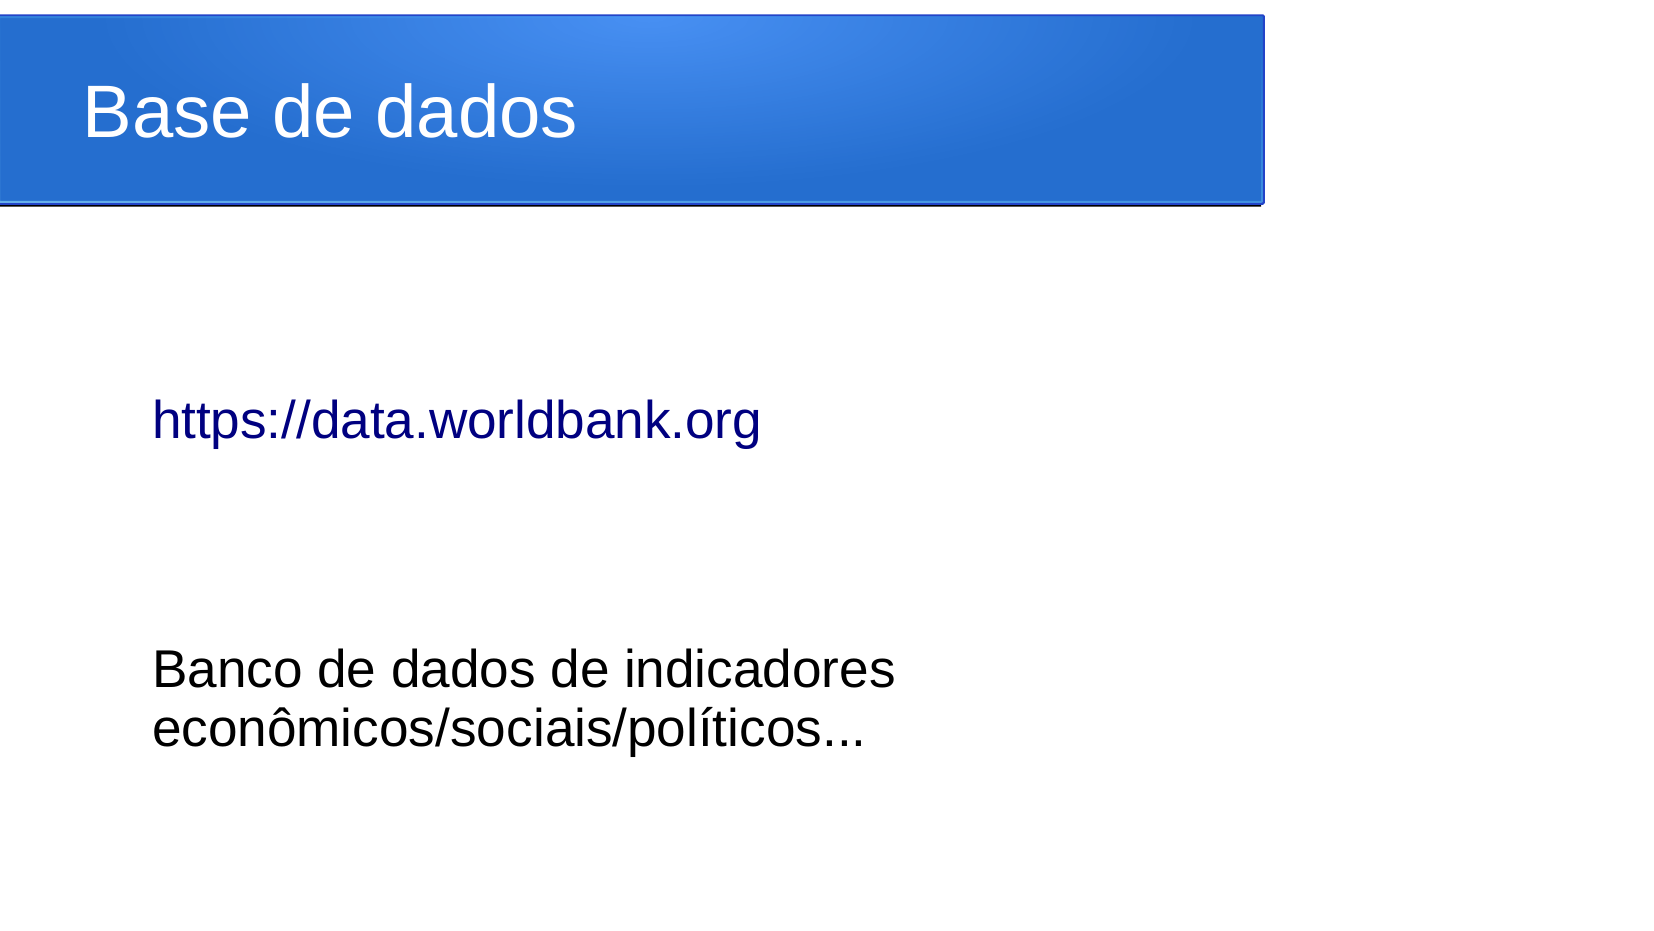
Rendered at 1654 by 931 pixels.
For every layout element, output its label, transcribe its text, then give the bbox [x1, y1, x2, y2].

list https://data.worldbank.org Banco de dados de indicadores econômicos/sociais/políticos... [82, 224, 1571, 764]
title Base de dados [82, 35, 1235, 189]
